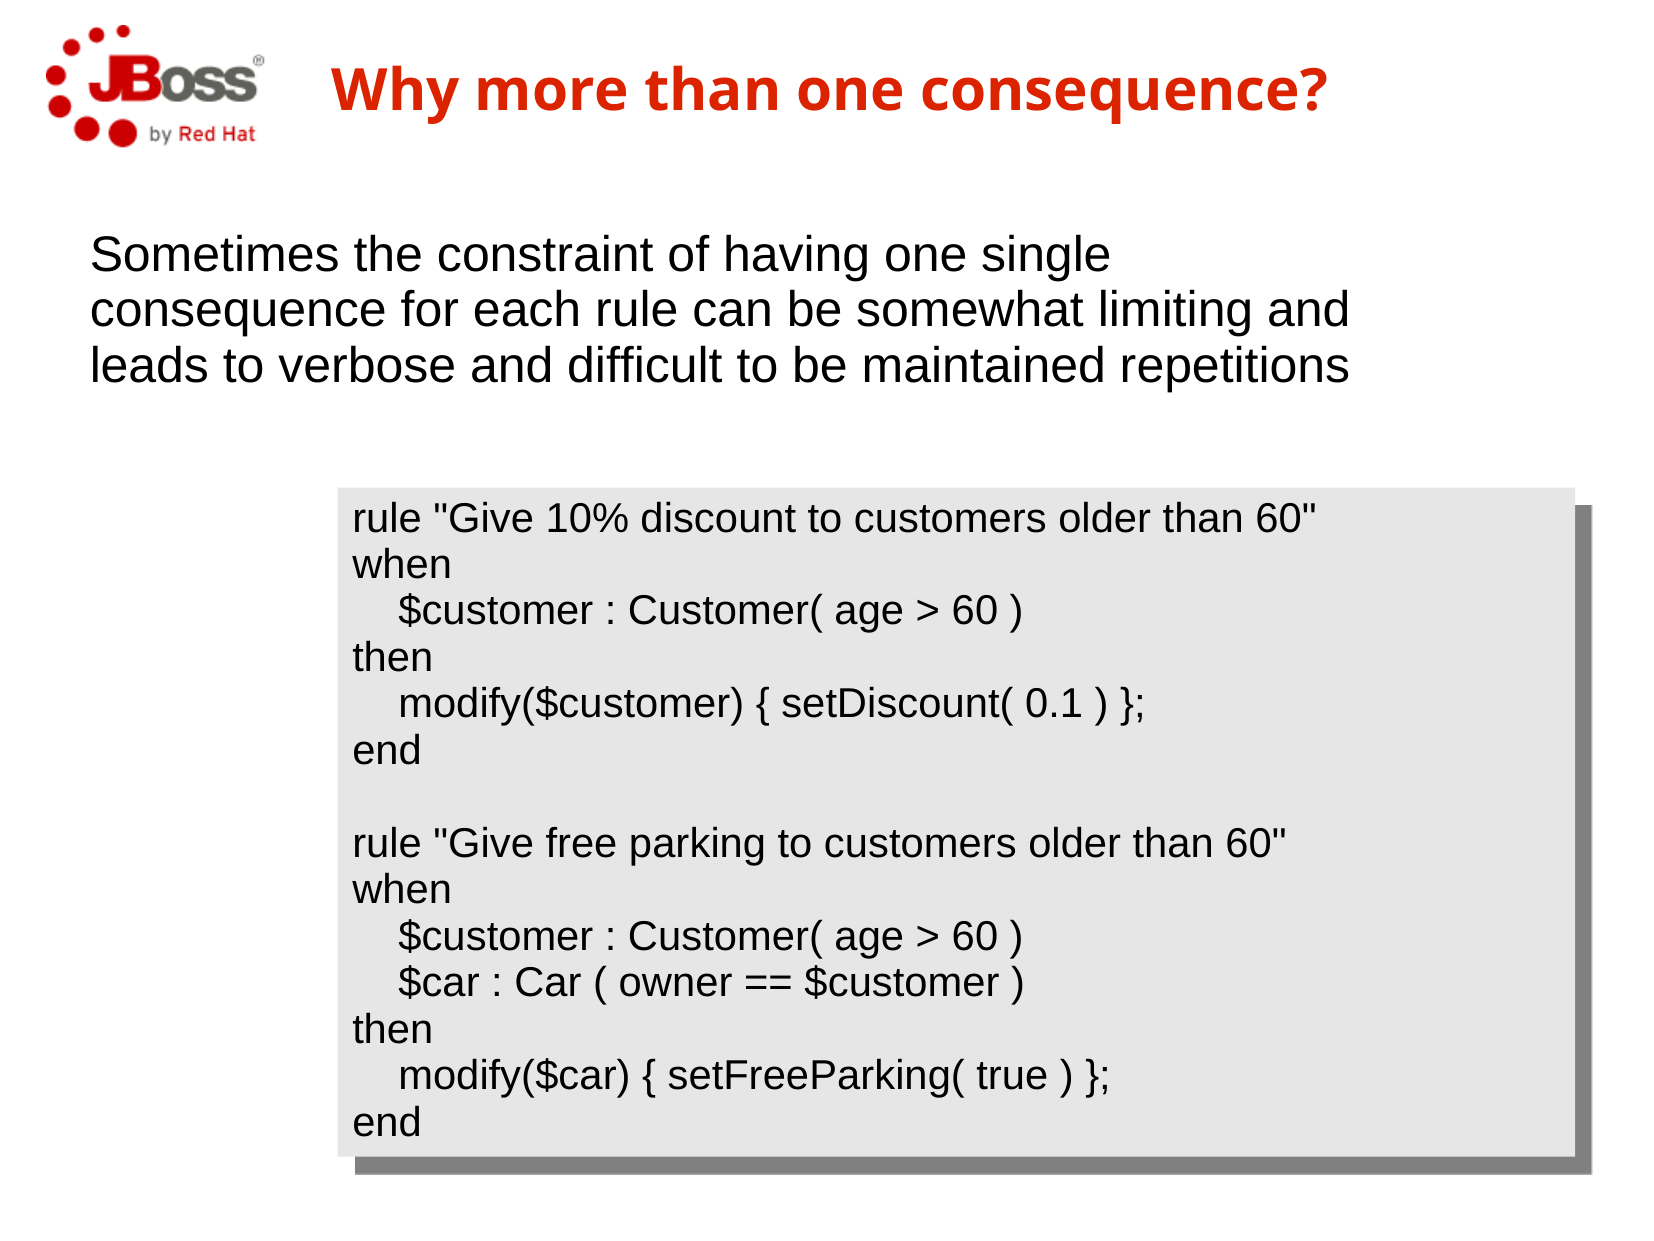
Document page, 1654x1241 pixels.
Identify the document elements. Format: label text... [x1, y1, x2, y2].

text_box rule "Give 10% discount to customers older than 60" when $customer : Customer( age > 60 ) then modify($customer) { setDiscount( 0.1 ) }; end rule "Give free parking to customers older than 60" when $customer : Customer( age > 60 ) $car : Car ( owner == $customer ) then modify($car) { setFreeParking( true ) }; end [337, 487, 1576, 1157]
title Why more than one consequence? [331, 32, 1538, 151]
picture [46, 25, 266, 149]
text_box Sometimes the constraint of having one single consequence for each rule can be somewhat limiting and leads to verbose and difficult to be maintained repetitions [75, 219, 1388, 406]
